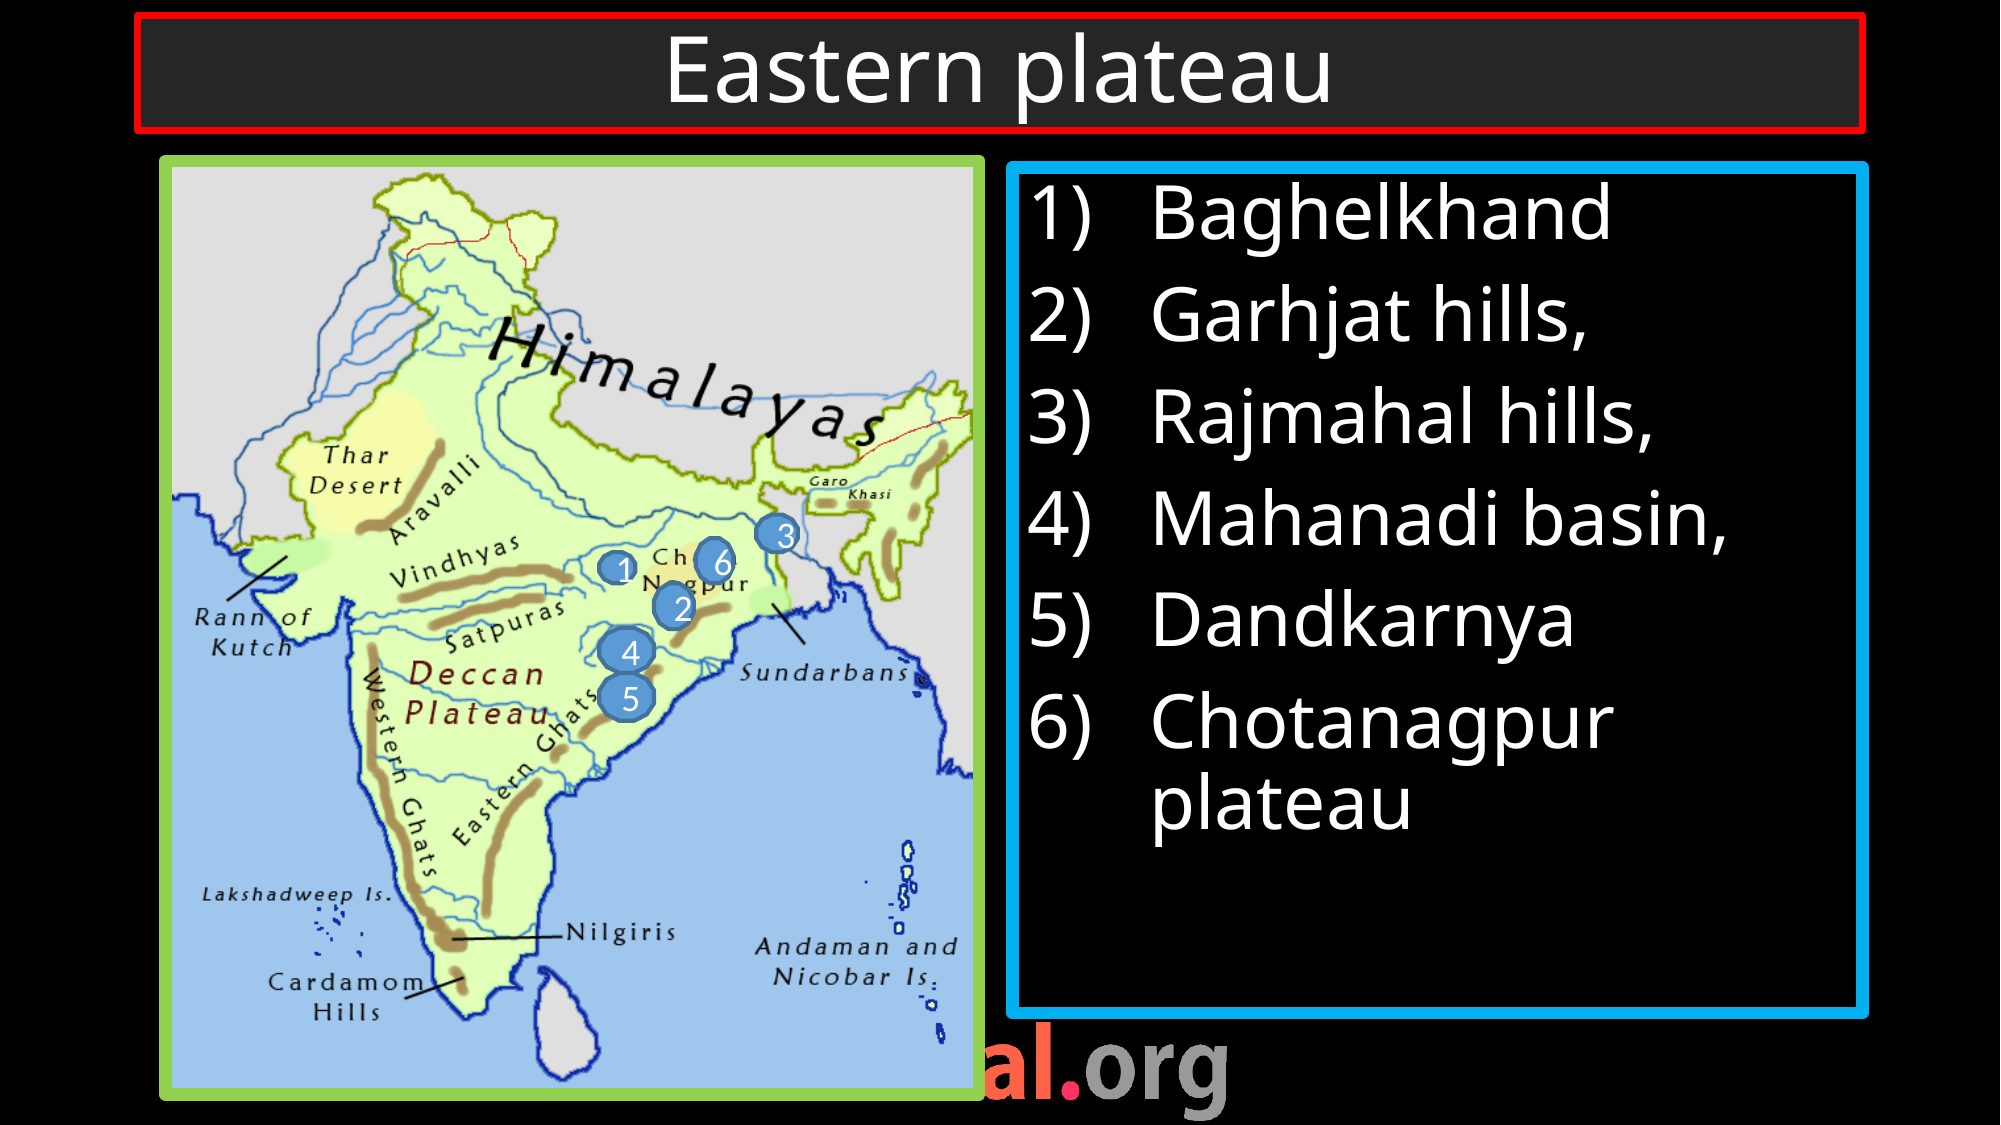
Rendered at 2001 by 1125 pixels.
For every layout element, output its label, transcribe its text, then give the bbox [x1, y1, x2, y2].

list Baghelkhand Garhjat hills, Rajmahal hills, Mahanadi basin, Dandkarnya Chotanagpur plateau [1012, 167, 1863, 1014]
title Eastern plateau [137, 15, 1863, 131]
text_box 4 [599, 627, 655, 673]
text_box 1 [599, 552, 636, 584]
text_box 5 [599, 672, 655, 721]
text_box 6 [695, 538, 734, 584]
text_box 3 [756, 514, 798, 553]
picture [171, 167, 973, 1089]
text_box 2 [654, 583, 694, 630]
picture [741, 1005, 1230, 1125]
